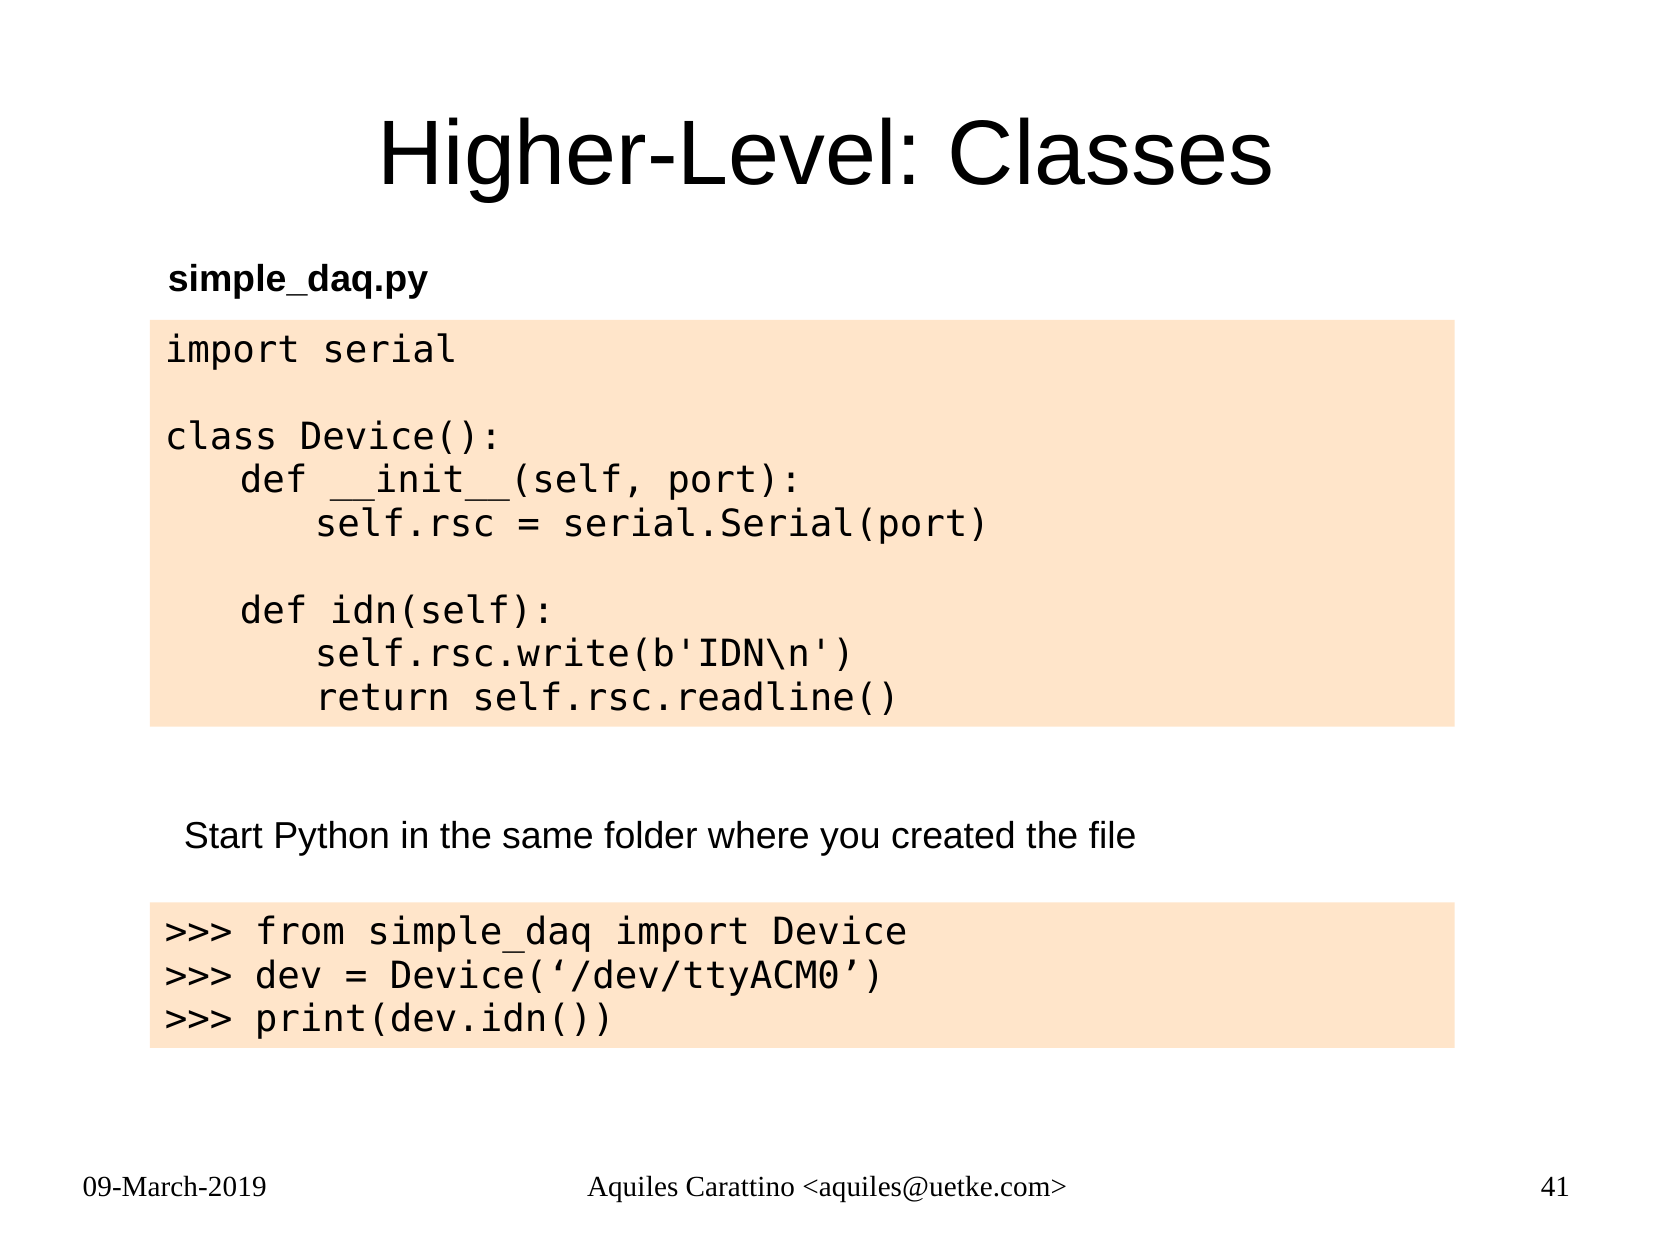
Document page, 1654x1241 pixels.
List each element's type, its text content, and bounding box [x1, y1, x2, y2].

text_box import serial class Device(): def __init__(self, port): self.rsc = serial.Serial(port) def idn(self): self.rsc.write(b'IDN\n') return self.rsc.readline() [149, 319, 1455, 727]
title Higher-Level: Classes [82, 49, 1571, 257]
text_box >>> from simple_daq import Device >>> dev = Device(‘/dev/ttyACM0’) >>> print(dev.idn()) [149, 902, 1455, 1048]
text_box simple_daq.py [153, 250, 444, 308]
text_box Start Python in the same folder where you created the file [168, 806, 1152, 864]
